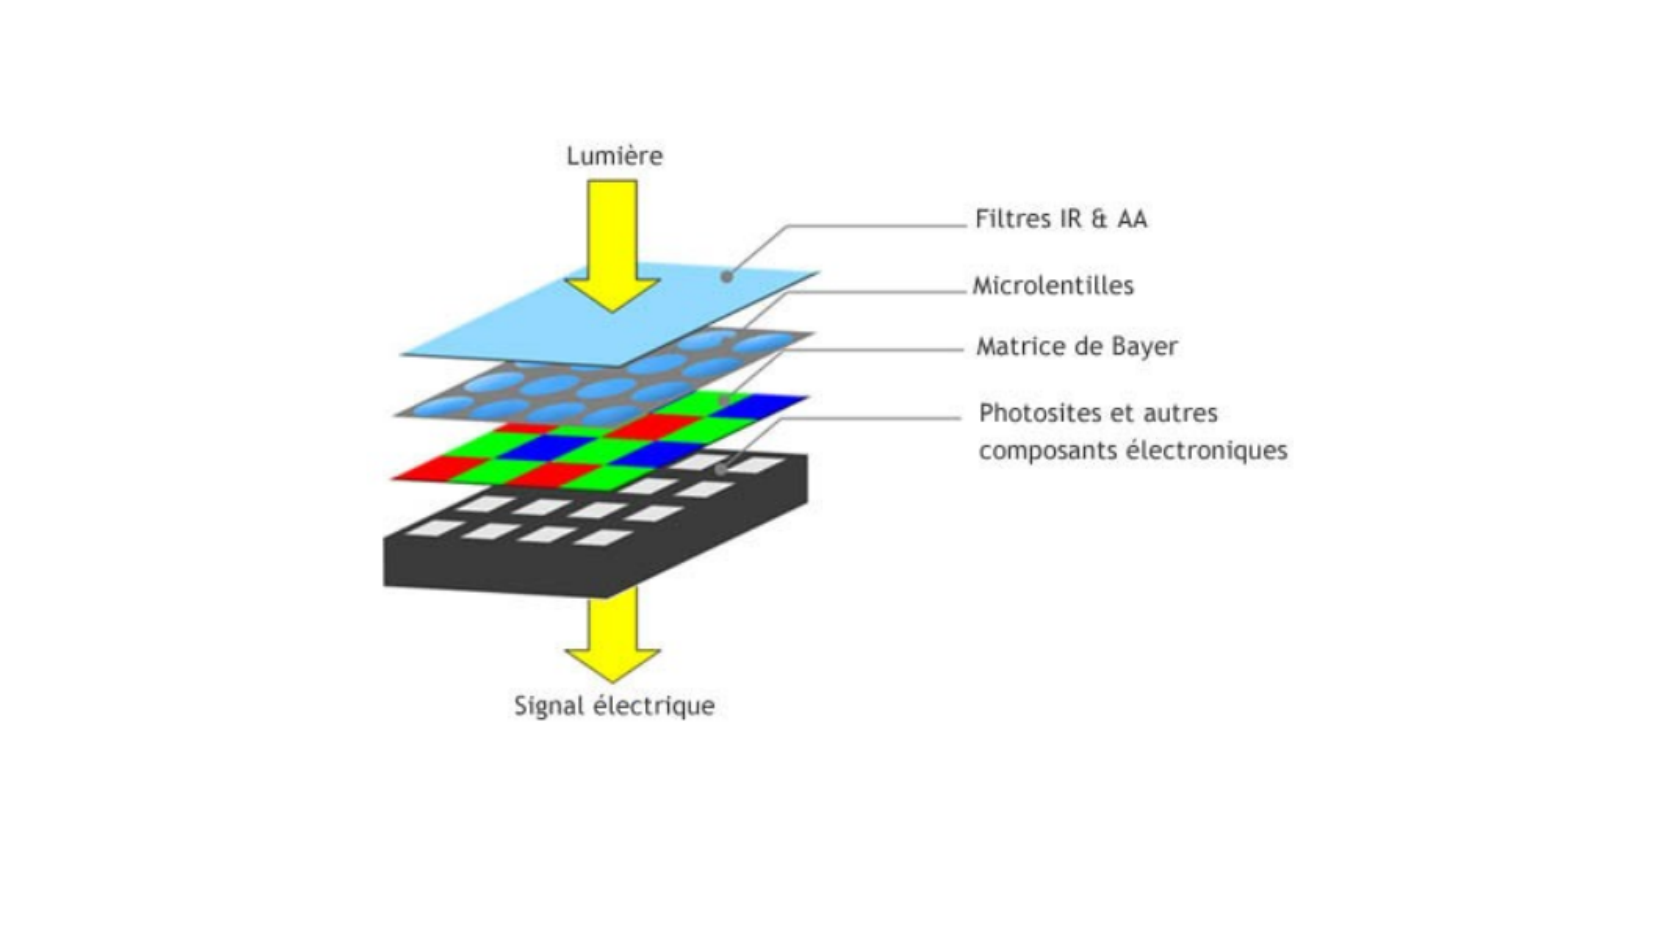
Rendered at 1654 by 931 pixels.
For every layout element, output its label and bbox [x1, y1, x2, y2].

picture [350, 106, 1300, 732]
